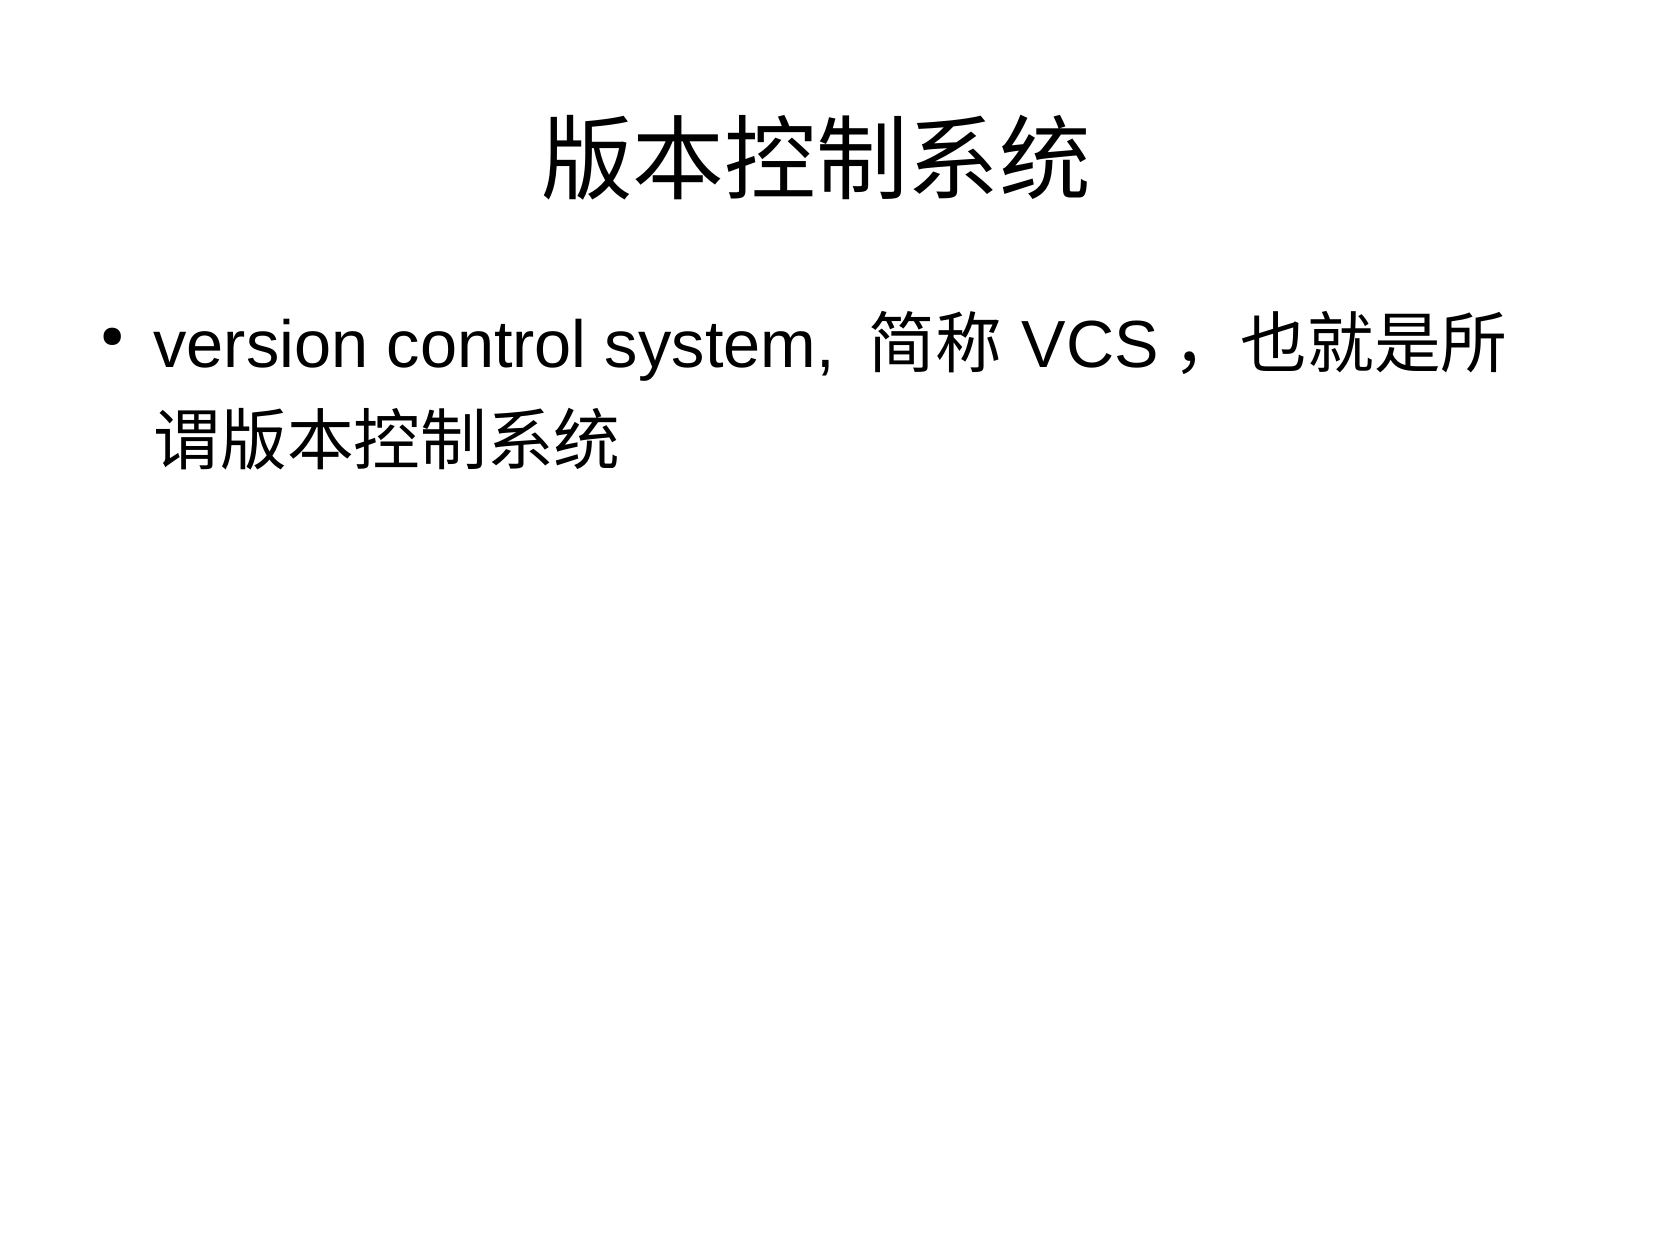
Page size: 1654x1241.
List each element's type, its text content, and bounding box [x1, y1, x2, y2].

list version control system, 简称VCS，也就是所谓版本控制系统 [82, 290, 1571, 1010]
title 版本控制系统 [82, 49, 1571, 257]
